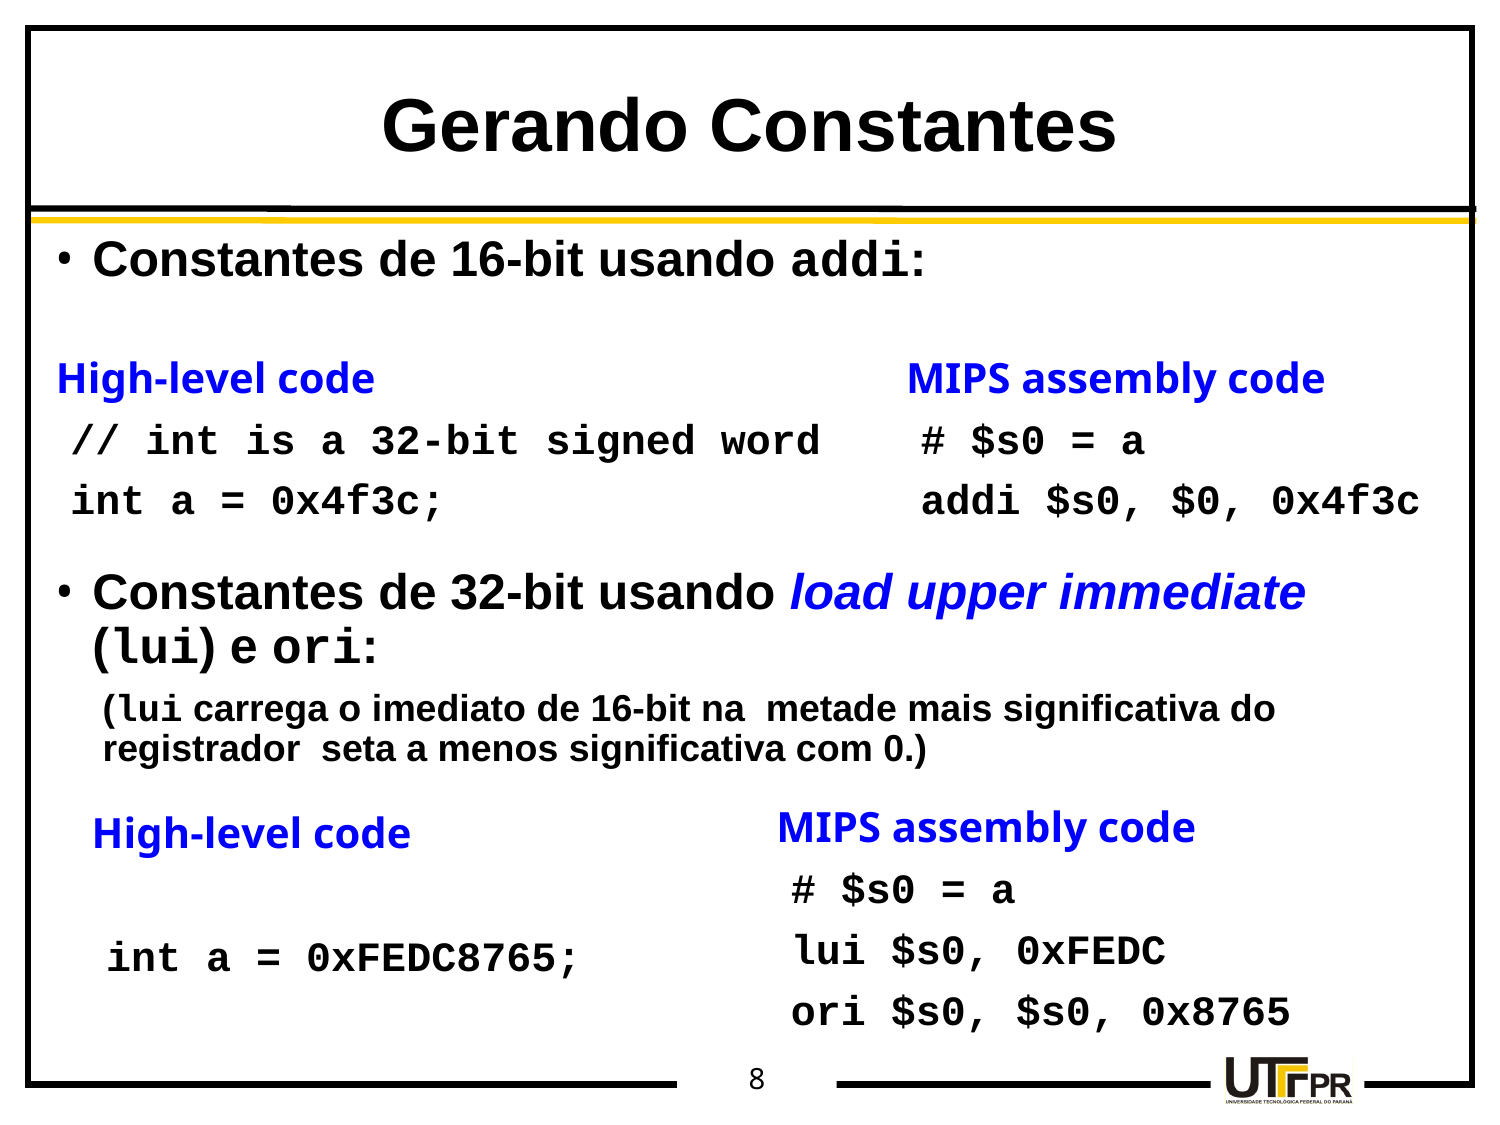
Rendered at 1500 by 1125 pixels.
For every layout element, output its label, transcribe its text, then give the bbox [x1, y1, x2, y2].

text_box High-level code int a = 0xFEDC8765; [76, 805, 677, 1118]
list Constantes de 16-bit usando addi: Constantes de 32-bit usando load upper immediate (lui) e ori: (lui carrega o imediato de 16-bit na metade mais significativa do registrador seta a menos significativa com 0.) [41, 225, 1447, 1125]
text_box MIPS assembly code # $s0 = a lui $s0, 0xFEDC ori $s0, $s0, 0x8765 [761, 799, 1477, 1112]
text_box High-level code // int is a 32-bit signed word int a = 0x4f3c; [41, 349, 869, 600]
title Gerando Constantes [0, 72, 1500, 179]
text_box MIPS assembly code # $s0 = a addi $s0, $0, 0x4f3c [891, 349, 1500, 600]
